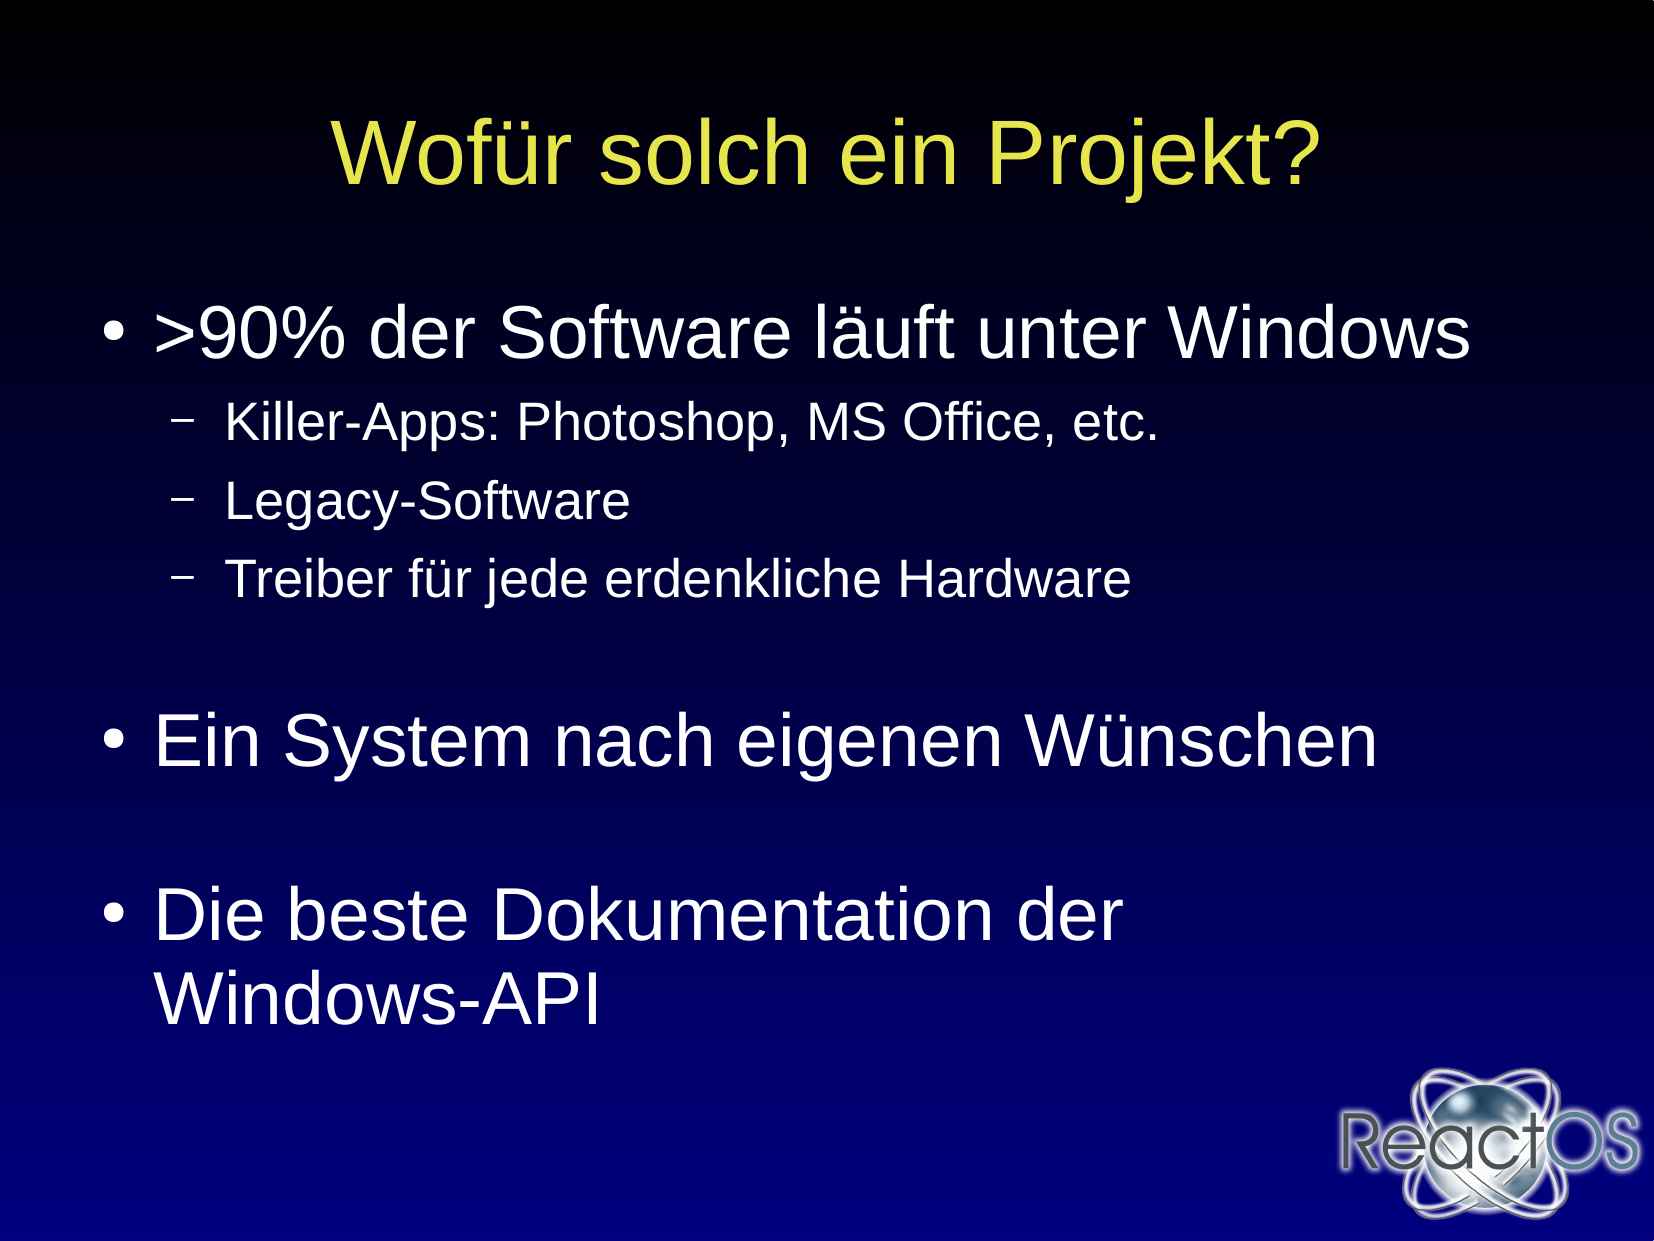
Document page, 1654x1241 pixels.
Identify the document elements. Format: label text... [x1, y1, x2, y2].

title Wofür solch ein Projekt? [82, 49, 1571, 257]
picture [1328, 1055, 1654, 1235]
list >90% der Software läuft unter Windows Killer-Apps: Photoshop, MS Office, etc. Legacy-Software Treiber für jede erdenkliche Hardware Ein System nach eigenen Wünschen Die beste Dokumentation der Windows-API [82, 290, 1571, 1205]
